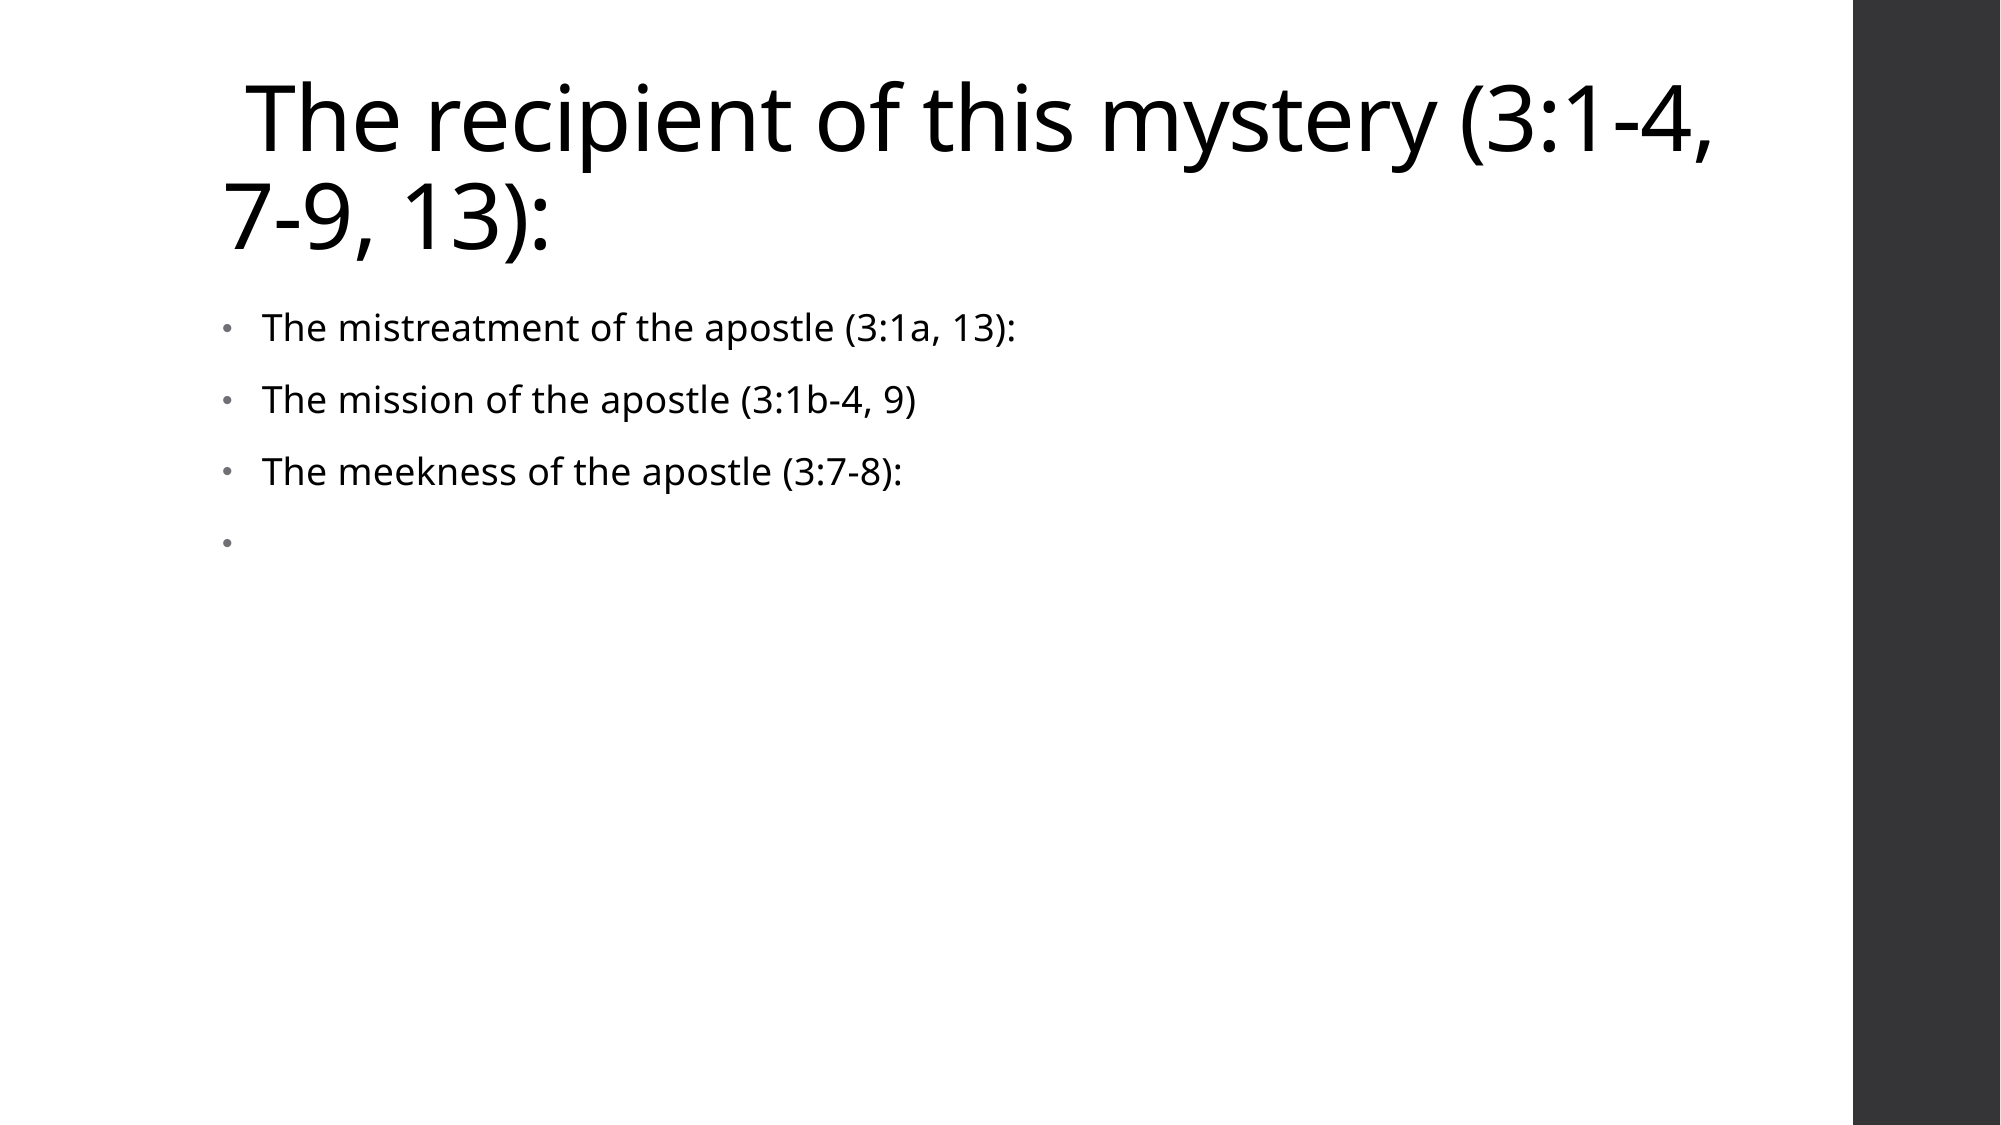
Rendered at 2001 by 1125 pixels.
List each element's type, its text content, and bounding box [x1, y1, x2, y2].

title The recipient of this mystery (3:1-4, 7-9, 13): [206, 60, 1797, 278]
list The mistreatment of the apostle (3:1a, 13): The mission of the apostle (3:1b-4, 9) The meekness of the apostle (3:7-8): [206, 299, 1617, 1014]
